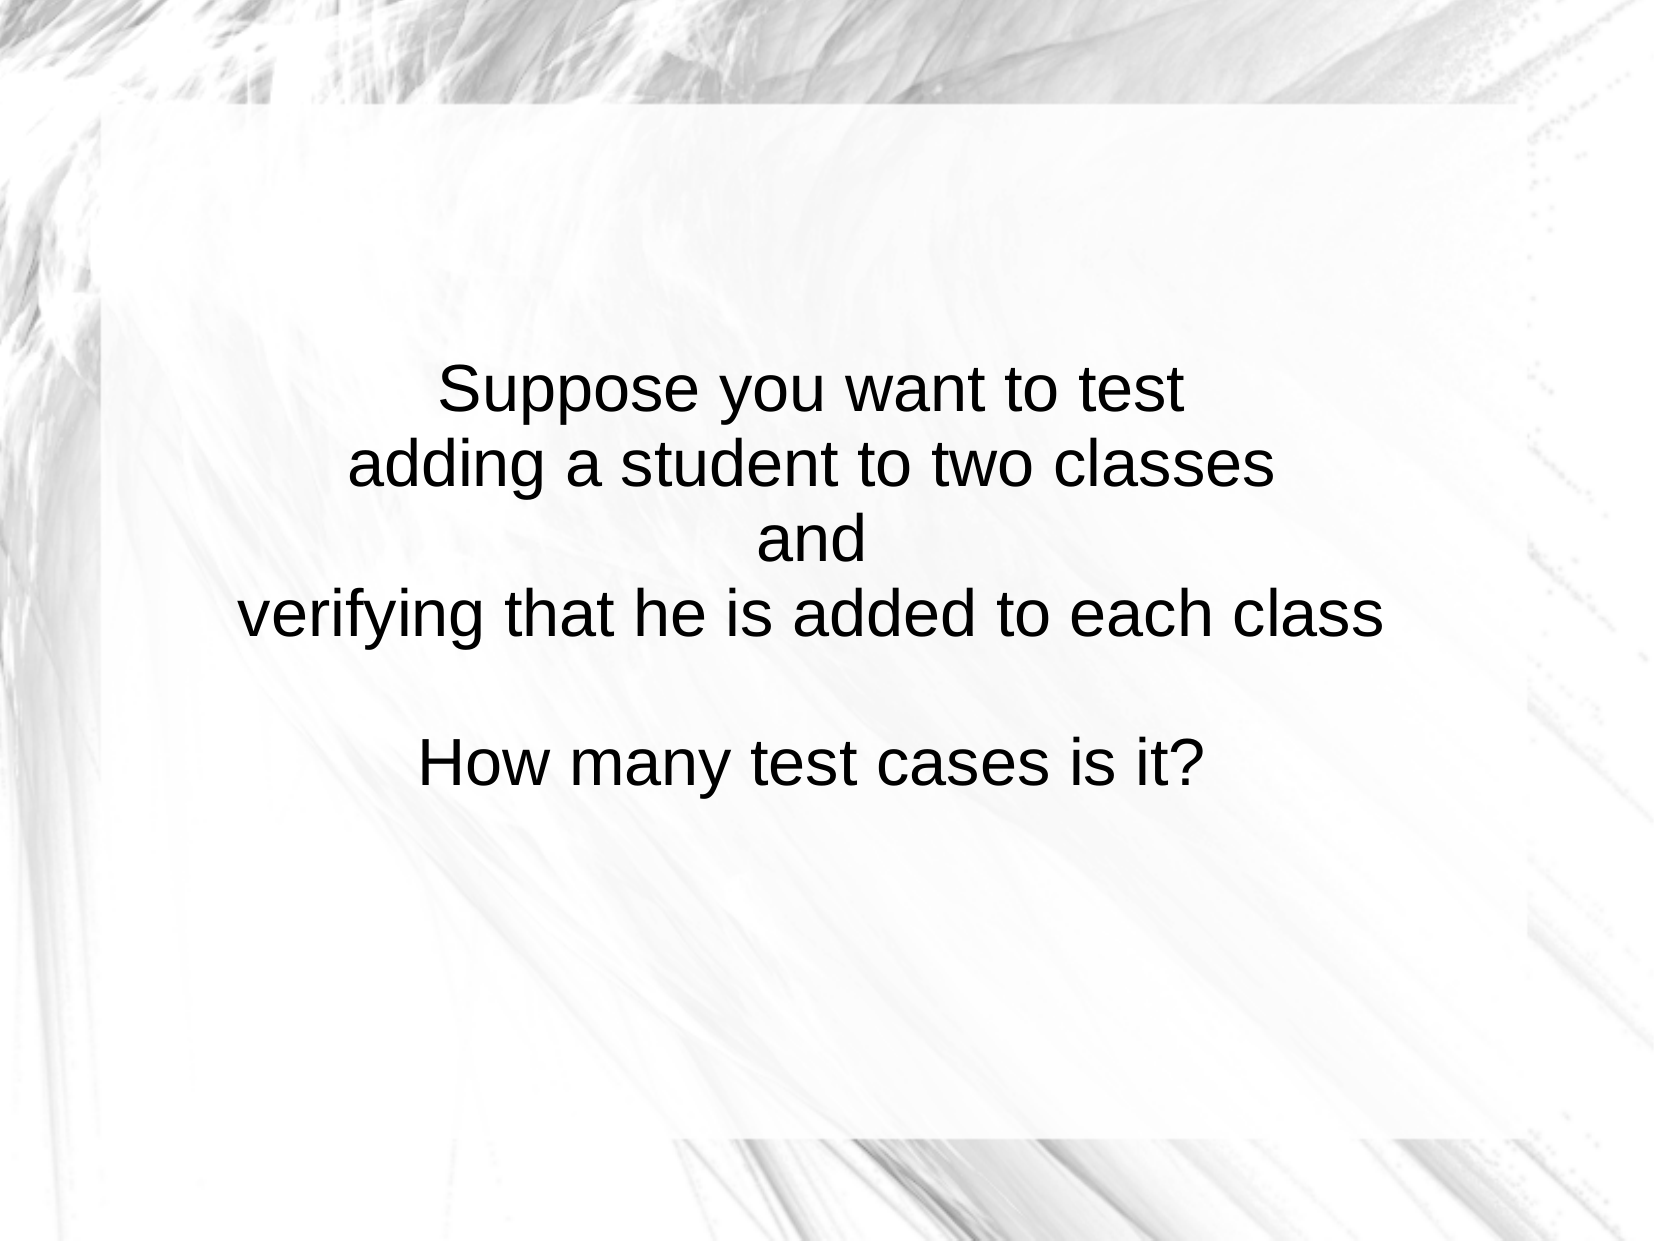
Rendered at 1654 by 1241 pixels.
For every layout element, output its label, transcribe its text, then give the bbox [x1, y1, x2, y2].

picture [0, 0, 1654, 1241]
subtitle Suppose you want to test adding a student to two classes and verifying that he is added to each class How many test cases is it? [118, 112, 1506, 1039]
